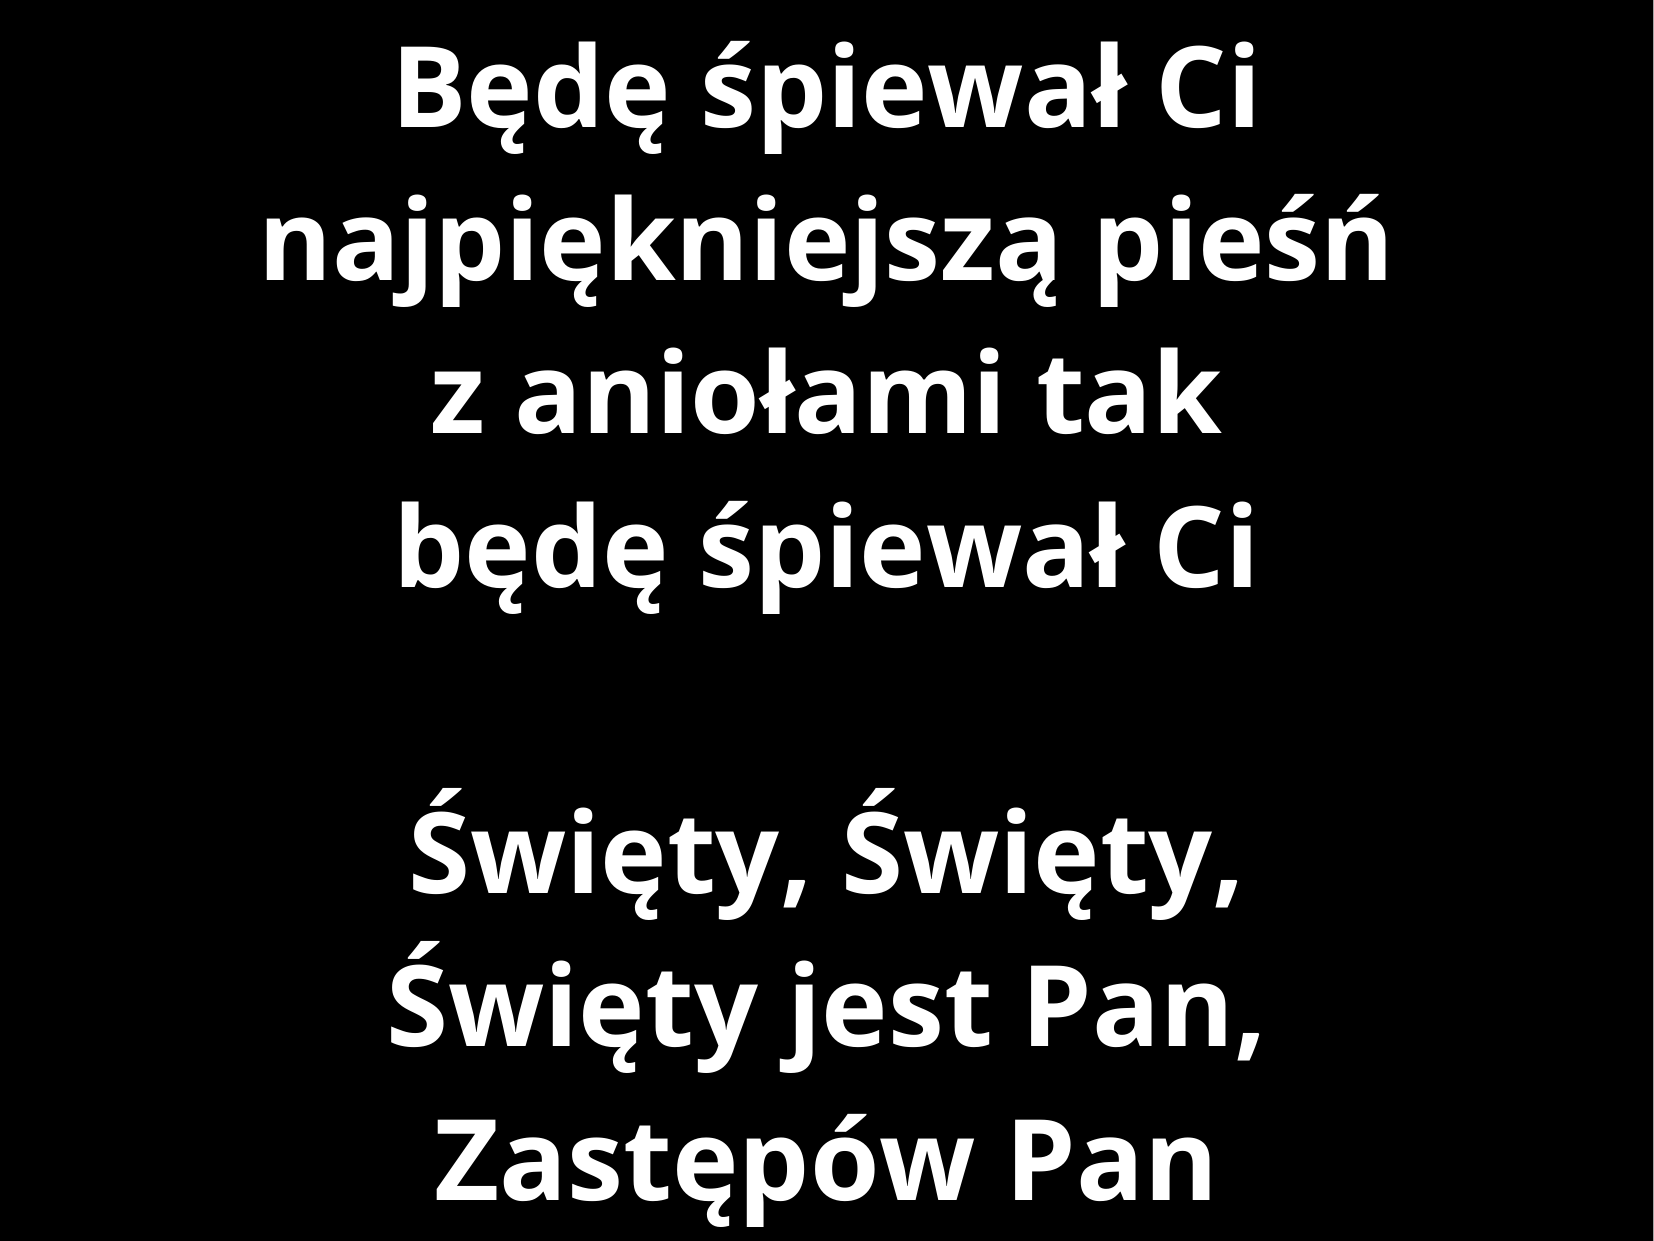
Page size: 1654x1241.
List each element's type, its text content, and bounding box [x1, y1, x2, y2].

title Będę śpiewał Ci najpiękniejszą pieśń z aniołami tak będę śpiewał Ci Święty, Święty, Święty jest Pan, Zastępów Pan [0, 0, 1654, 1241]
